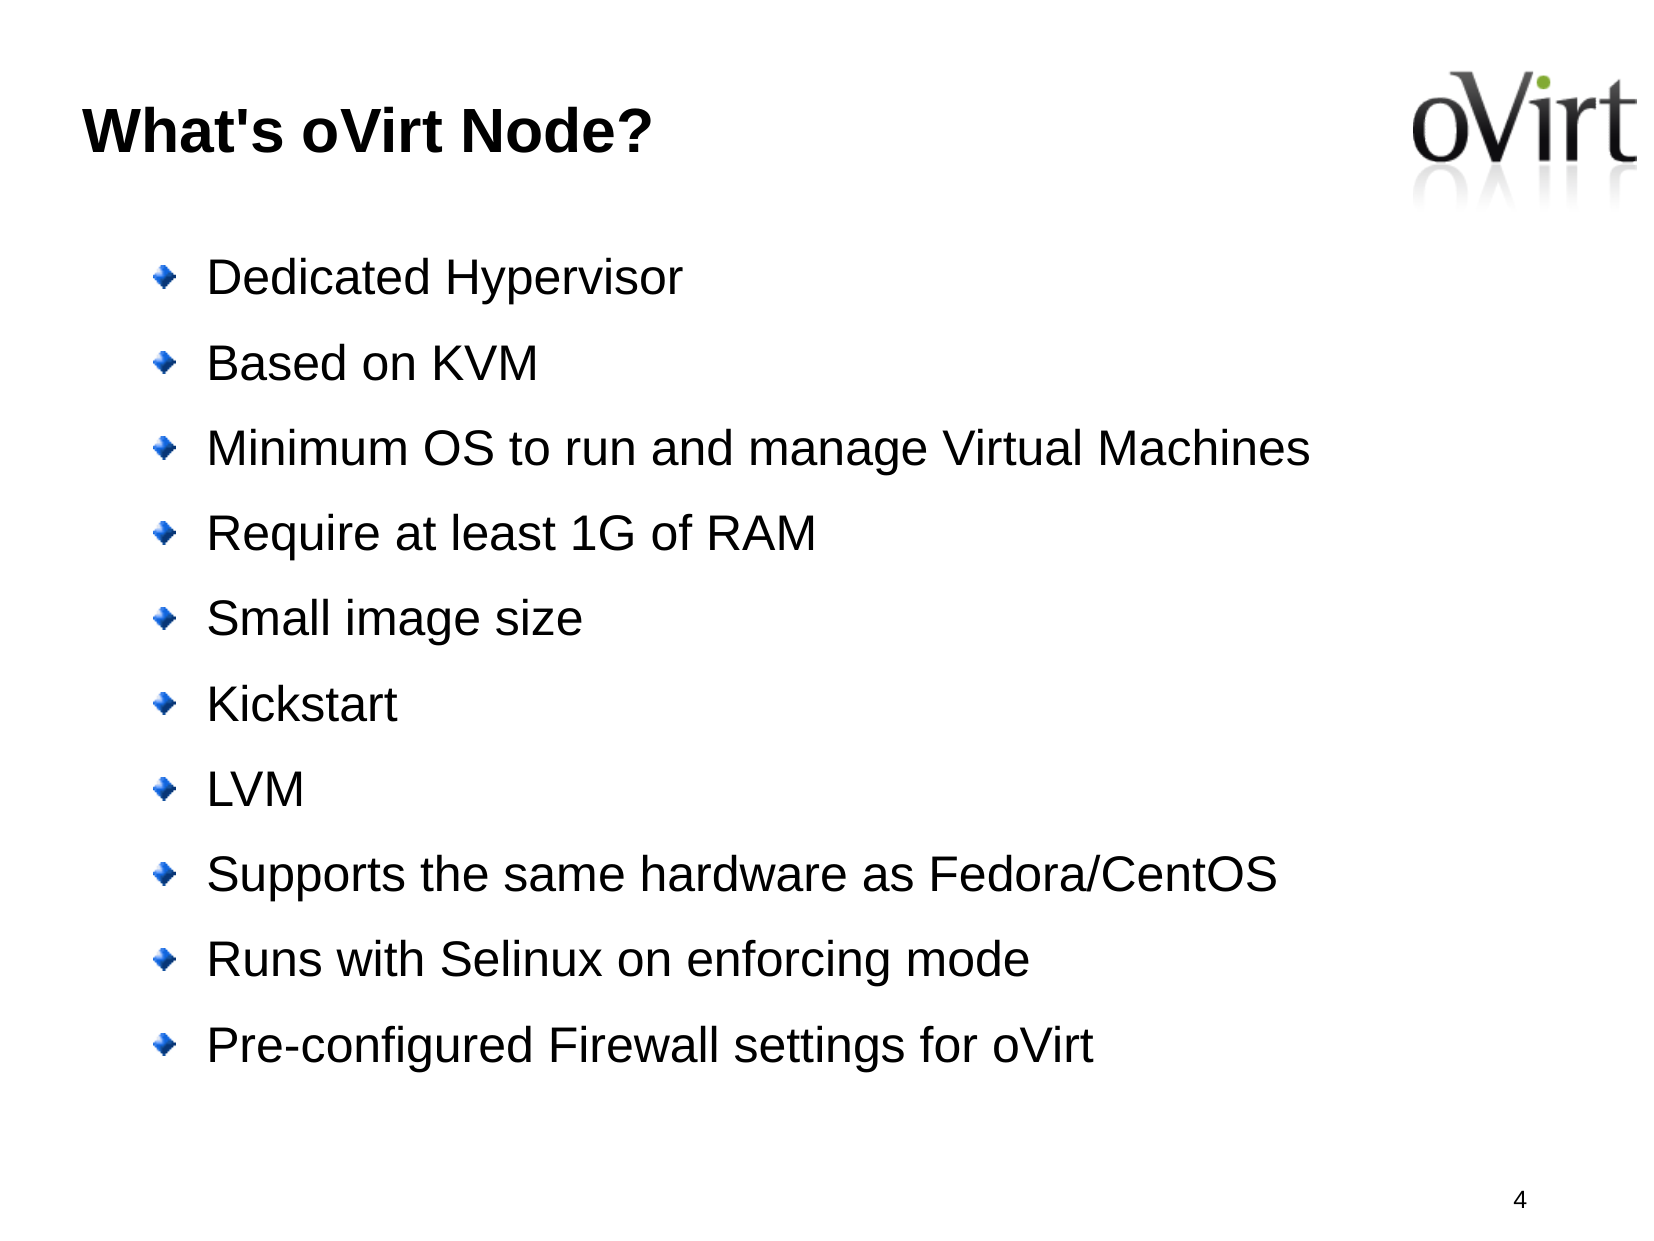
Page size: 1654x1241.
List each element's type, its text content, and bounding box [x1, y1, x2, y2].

picture [1413, 63, 1637, 212]
list Dedicated Hypervisor Based on KVM Minimum OS to run and manage Virtual Machines Require at least 1G of RAM Small image size Kickstart LVM Supports the same hardware as Fedora/CentOS Runs with Selinux on enforcing mode Pre-configured Firewall settings for oVirt [135, 249, 1606, 1073]
title What's oVirt Node? [82, 37, 1303, 226]
